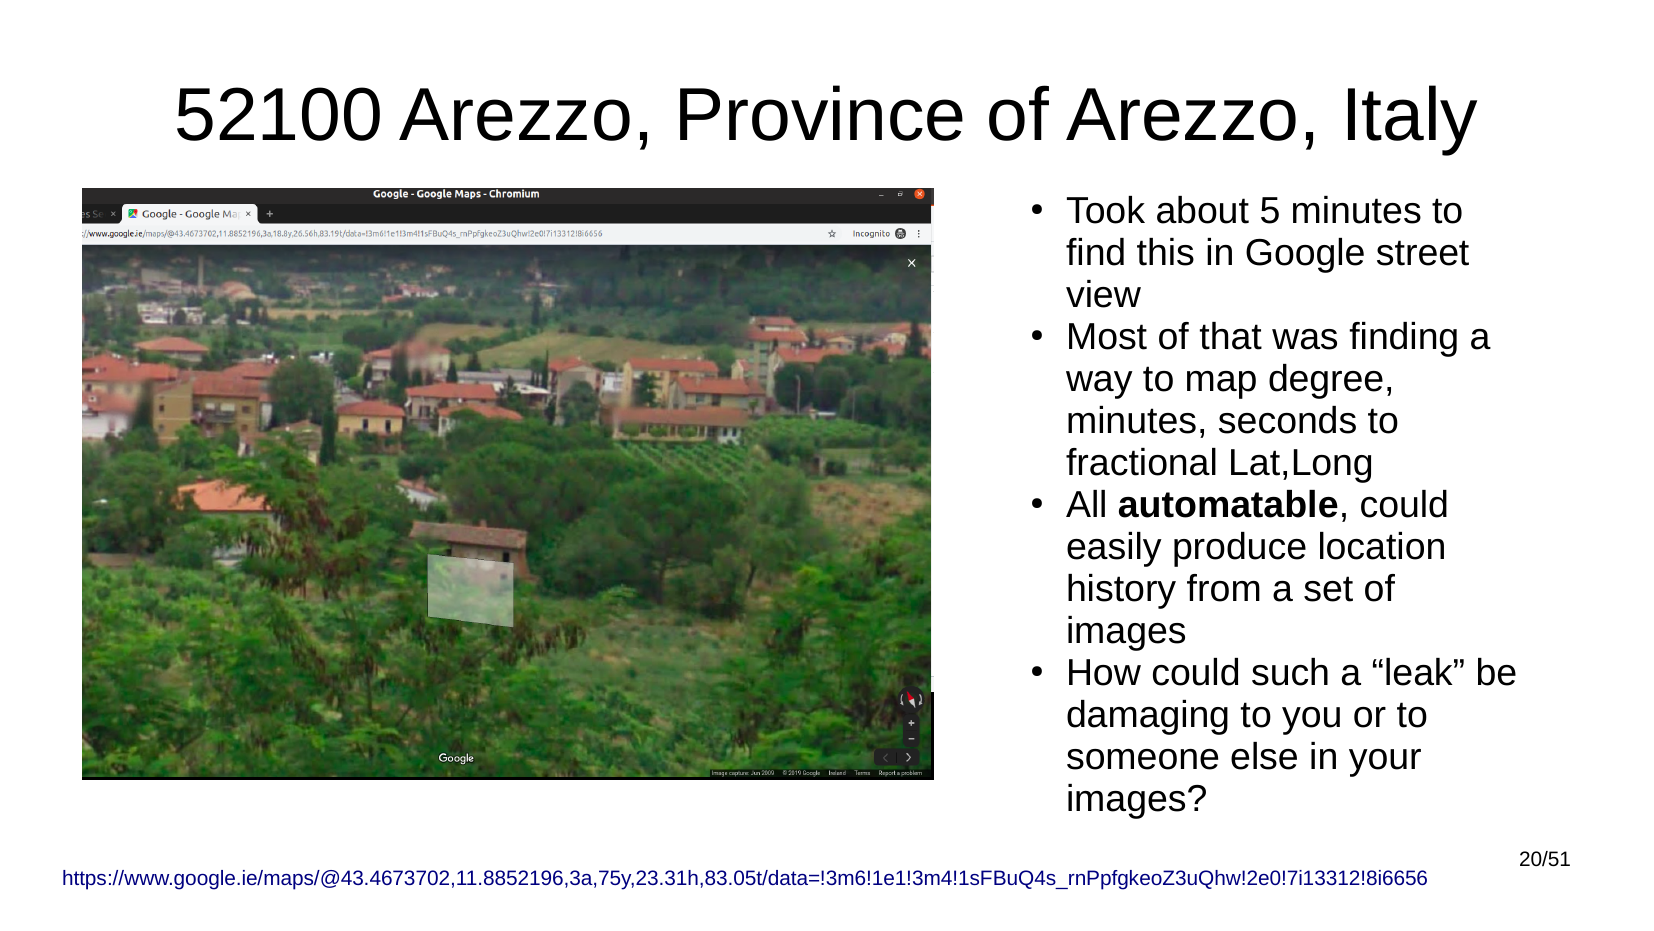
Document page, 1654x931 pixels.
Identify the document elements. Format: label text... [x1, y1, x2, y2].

picture [82, 188, 934, 780]
text_box Took about 5 minutes to find this in Google street view Most of that was finding a way to map degree, minutes, seconds to fractional Lat,Long All automatable, could easily produce location history from a set of images How could such a “leak” be damaging to you or to someone else in your images? [1015, 182, 1536, 827]
title 52100 Arezzo, Province of Arezzo, Italy [82, 37, 1571, 193]
text_box https://www.google.ie/maps/@43.4673702,11.8852196,3a,75y,23.31h,83.05t/data=!3m6!1e1!3m4!1sFBuQ4s_rnPpfgkeoZ3uQhw!2e0!7i13312!8i6656 [47, 859, 1504, 898]
